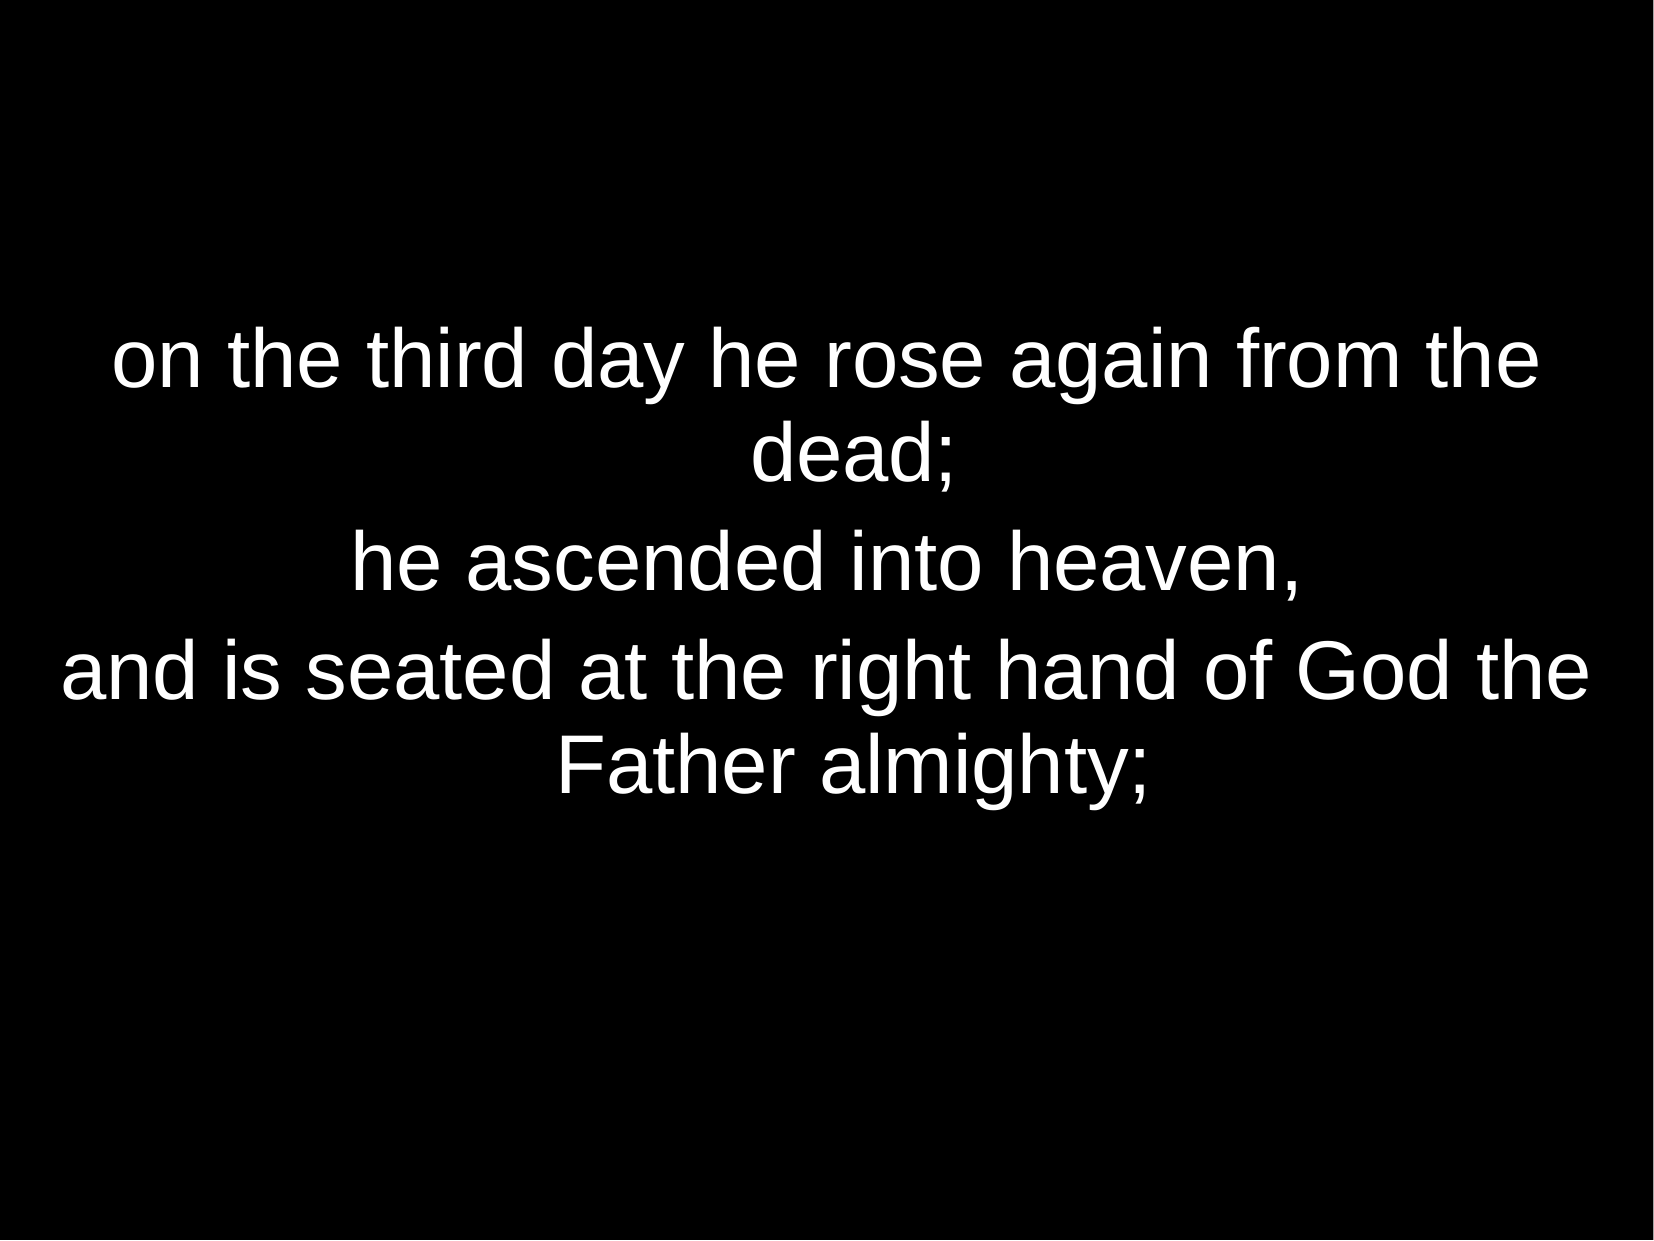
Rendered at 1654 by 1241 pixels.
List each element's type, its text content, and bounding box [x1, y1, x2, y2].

list on the third day he rose again from the dead; he ascended into heaven, and is seated at the right hand of God the Father almighty; [0, 307, 1654, 1241]
